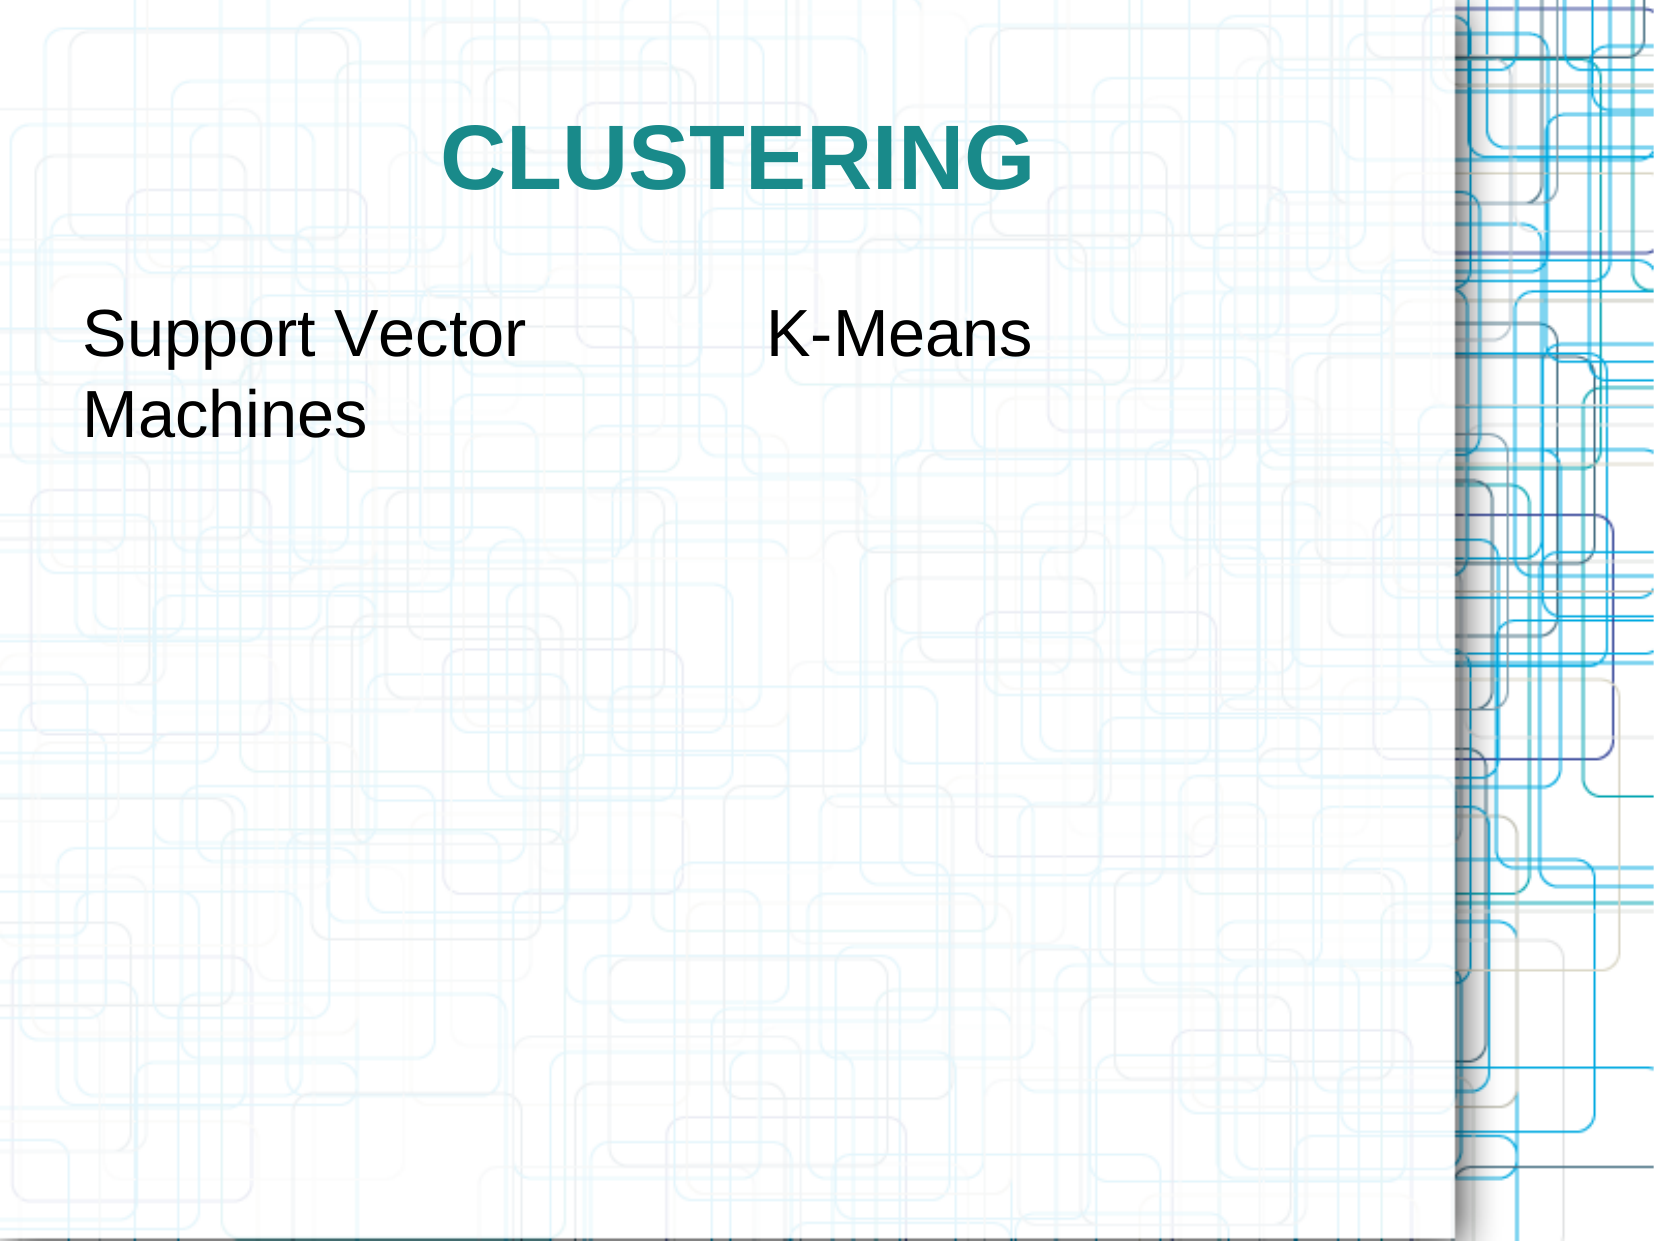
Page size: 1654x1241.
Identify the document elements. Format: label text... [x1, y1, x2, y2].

list Support Vector Machines [82, 290, 734, 1010]
title CLUSTERING [59, 49, 1418, 257]
list K-Means [766, 290, 1418, 1010]
